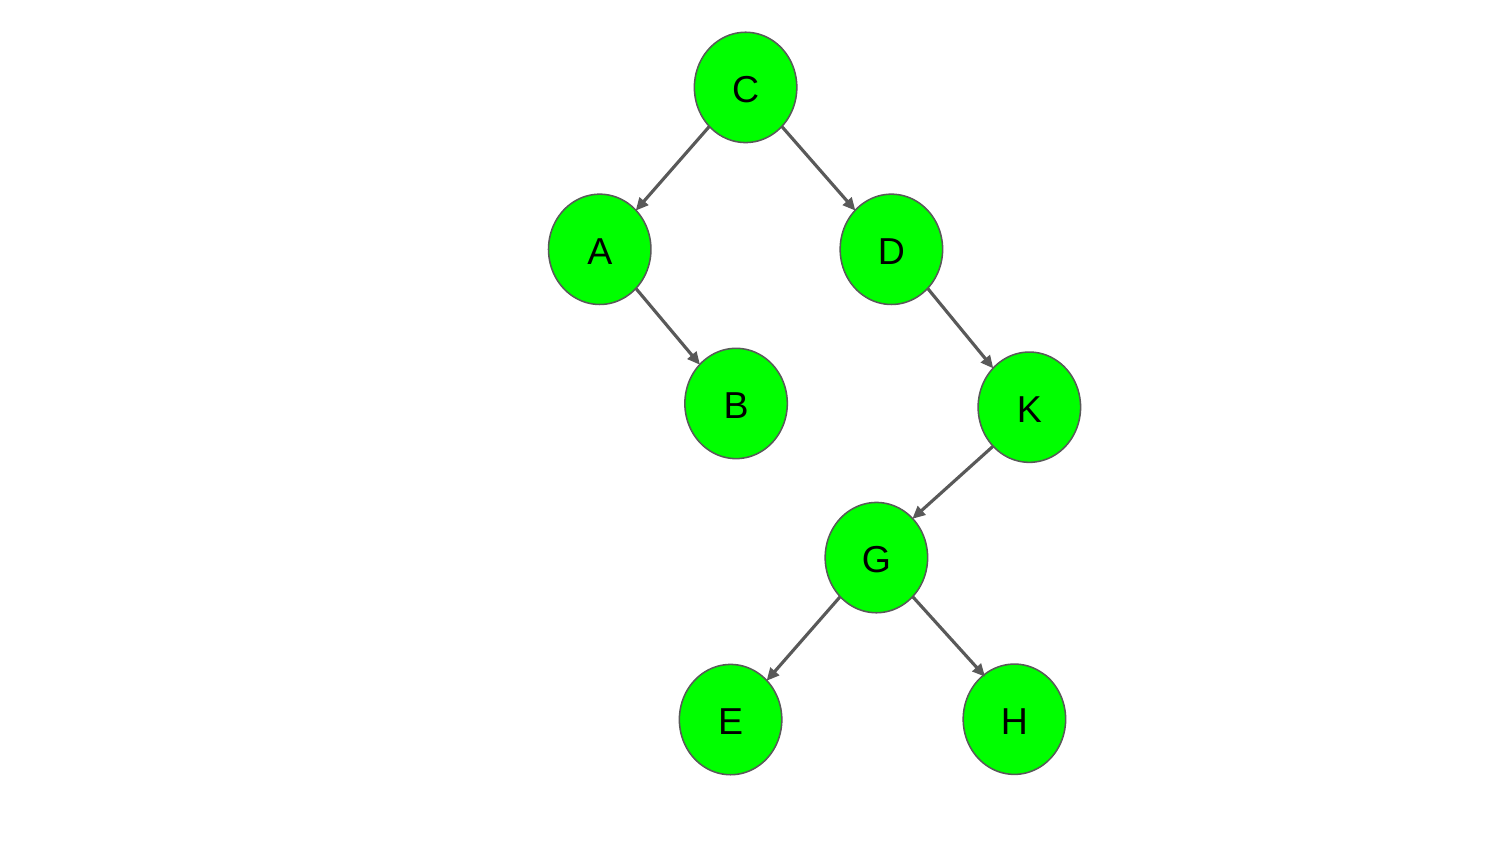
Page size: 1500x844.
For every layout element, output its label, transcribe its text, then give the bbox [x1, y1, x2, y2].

text_box A [548, 194, 651, 305]
text_box G [825, 502, 928, 613]
text_box H [963, 664, 1066, 775]
text_box K [978, 352, 1081, 463]
text_box D [840, 194, 943, 305]
text_box C [694, 32, 797, 143]
text_box B [684, 348, 788, 459]
text_box E [679, 664, 782, 775]
